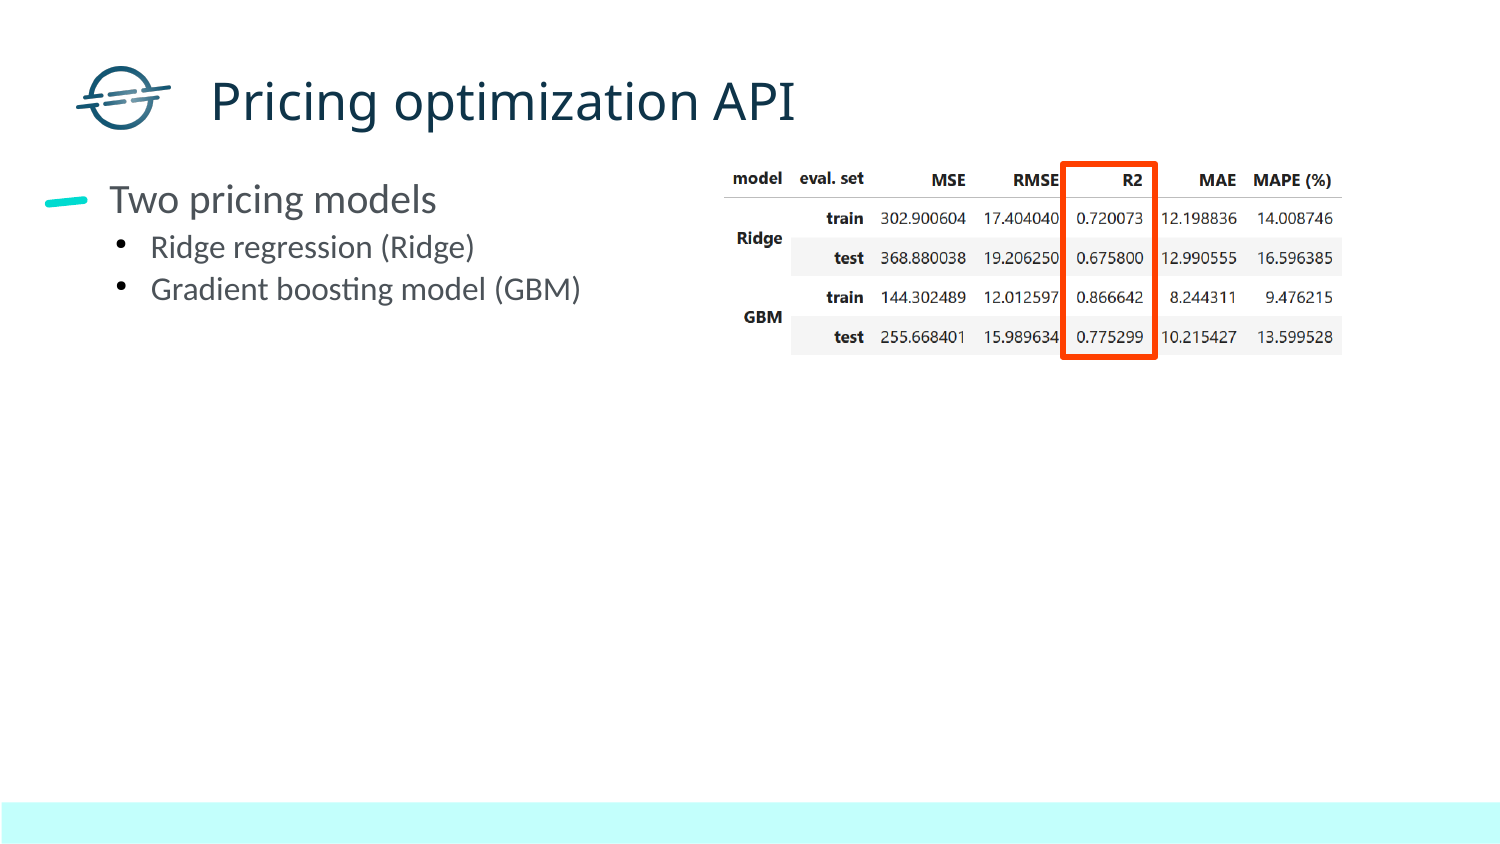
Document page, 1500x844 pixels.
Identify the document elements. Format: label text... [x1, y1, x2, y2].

picture [76, 66, 171, 130]
title Ridge regression (Ridge) [100, 210, 574, 251]
picture [723, 164, 1062, 357]
title Two pricing models [94, 157, 623, 230]
title Gradient boosting model (GBM) [100, 251, 641, 311]
text_box [1, 802, 1500, 844]
title Pricing optimization API [195, 53, 943, 141]
text_box [44, 196, 88, 208]
picture [1156, 164, 1345, 357]
text_box [1062, 164, 1156, 357]
